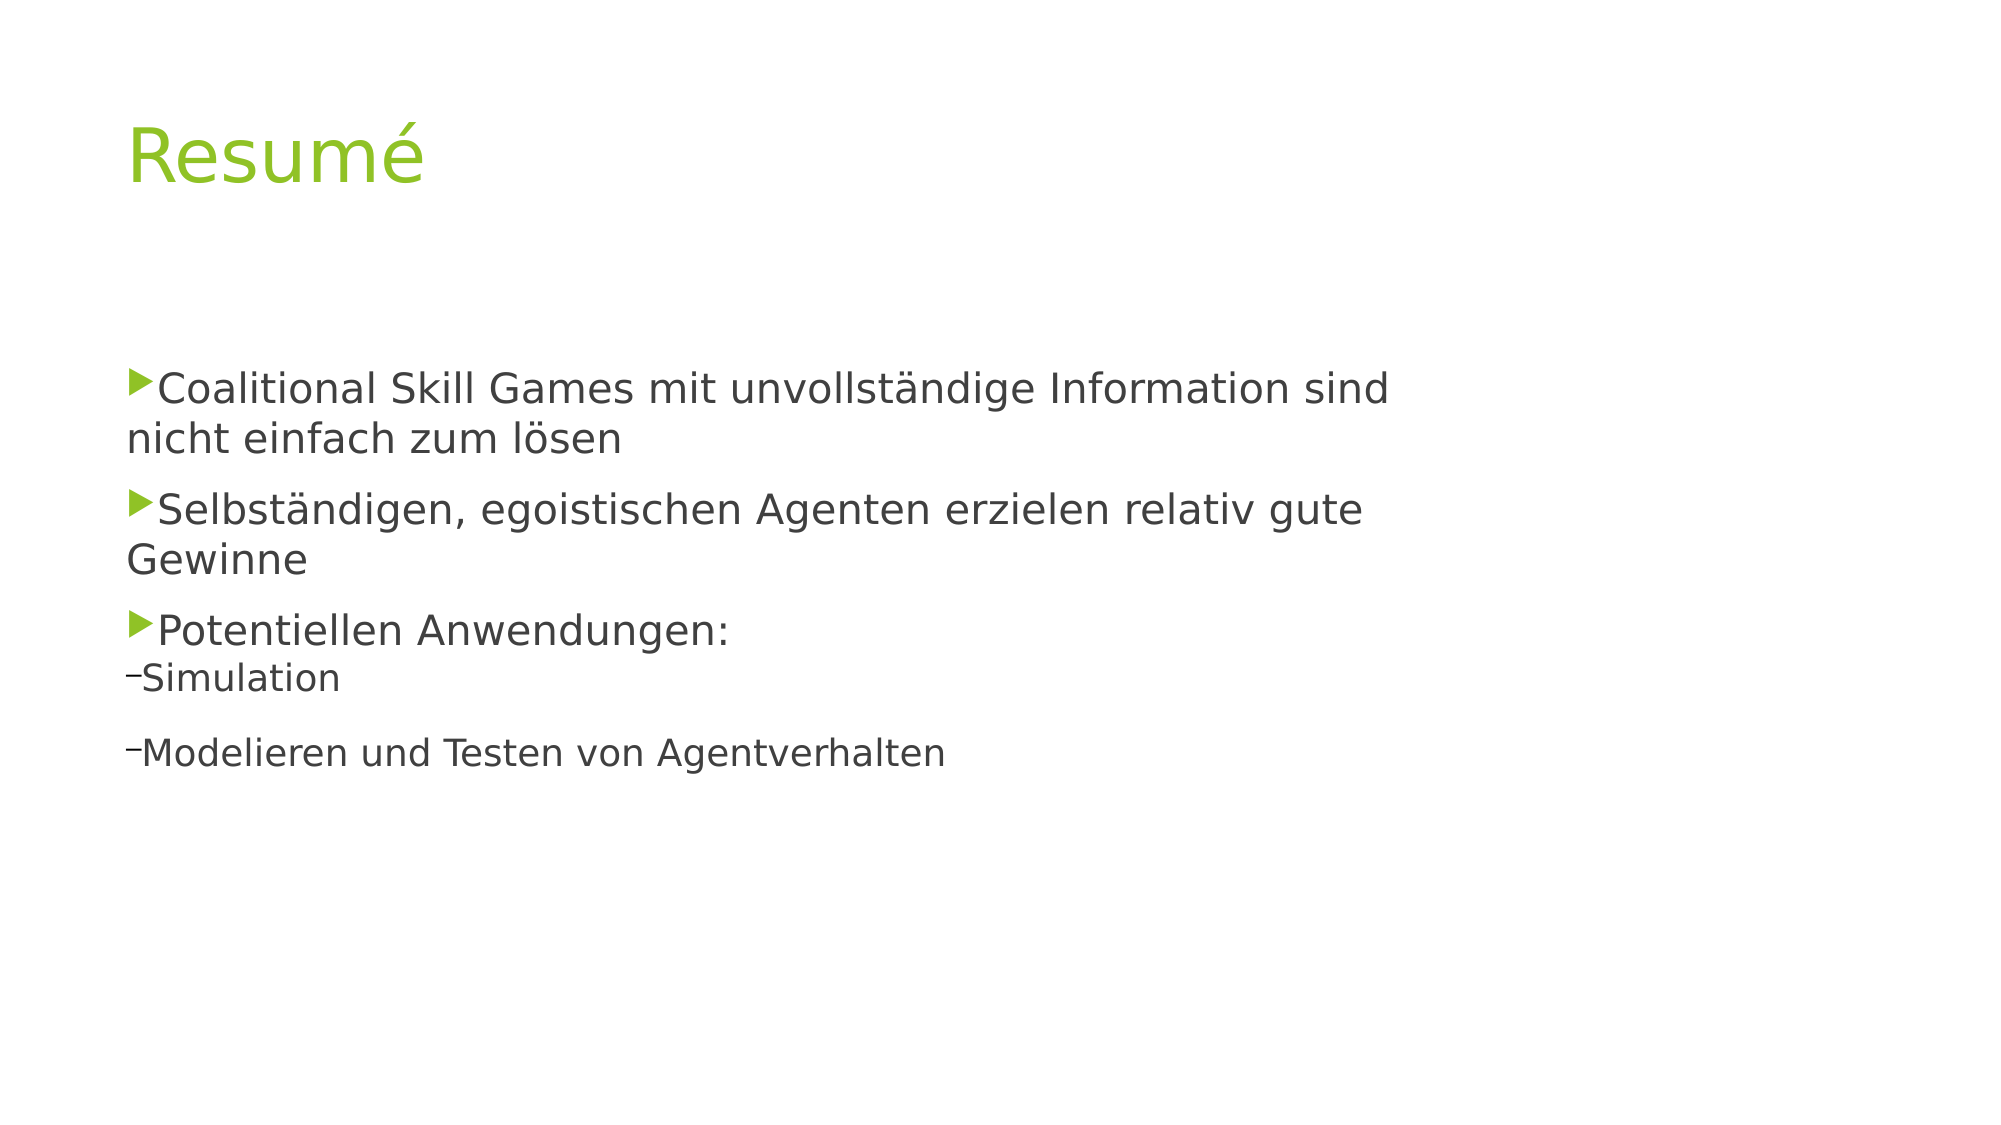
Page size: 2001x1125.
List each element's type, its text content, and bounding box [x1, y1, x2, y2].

title Resumé [111, 99, 1522, 317]
list Coalitional Skill Games mit unvollständige Information sind nicht einfach zum lösen Selbständigen, egoistischen Agenten erzielen relativ gute Gewinne Potentiellen Anwendungen: Simulation Modelieren und Testen von Agentverhalten [111, 354, 1522, 992]
